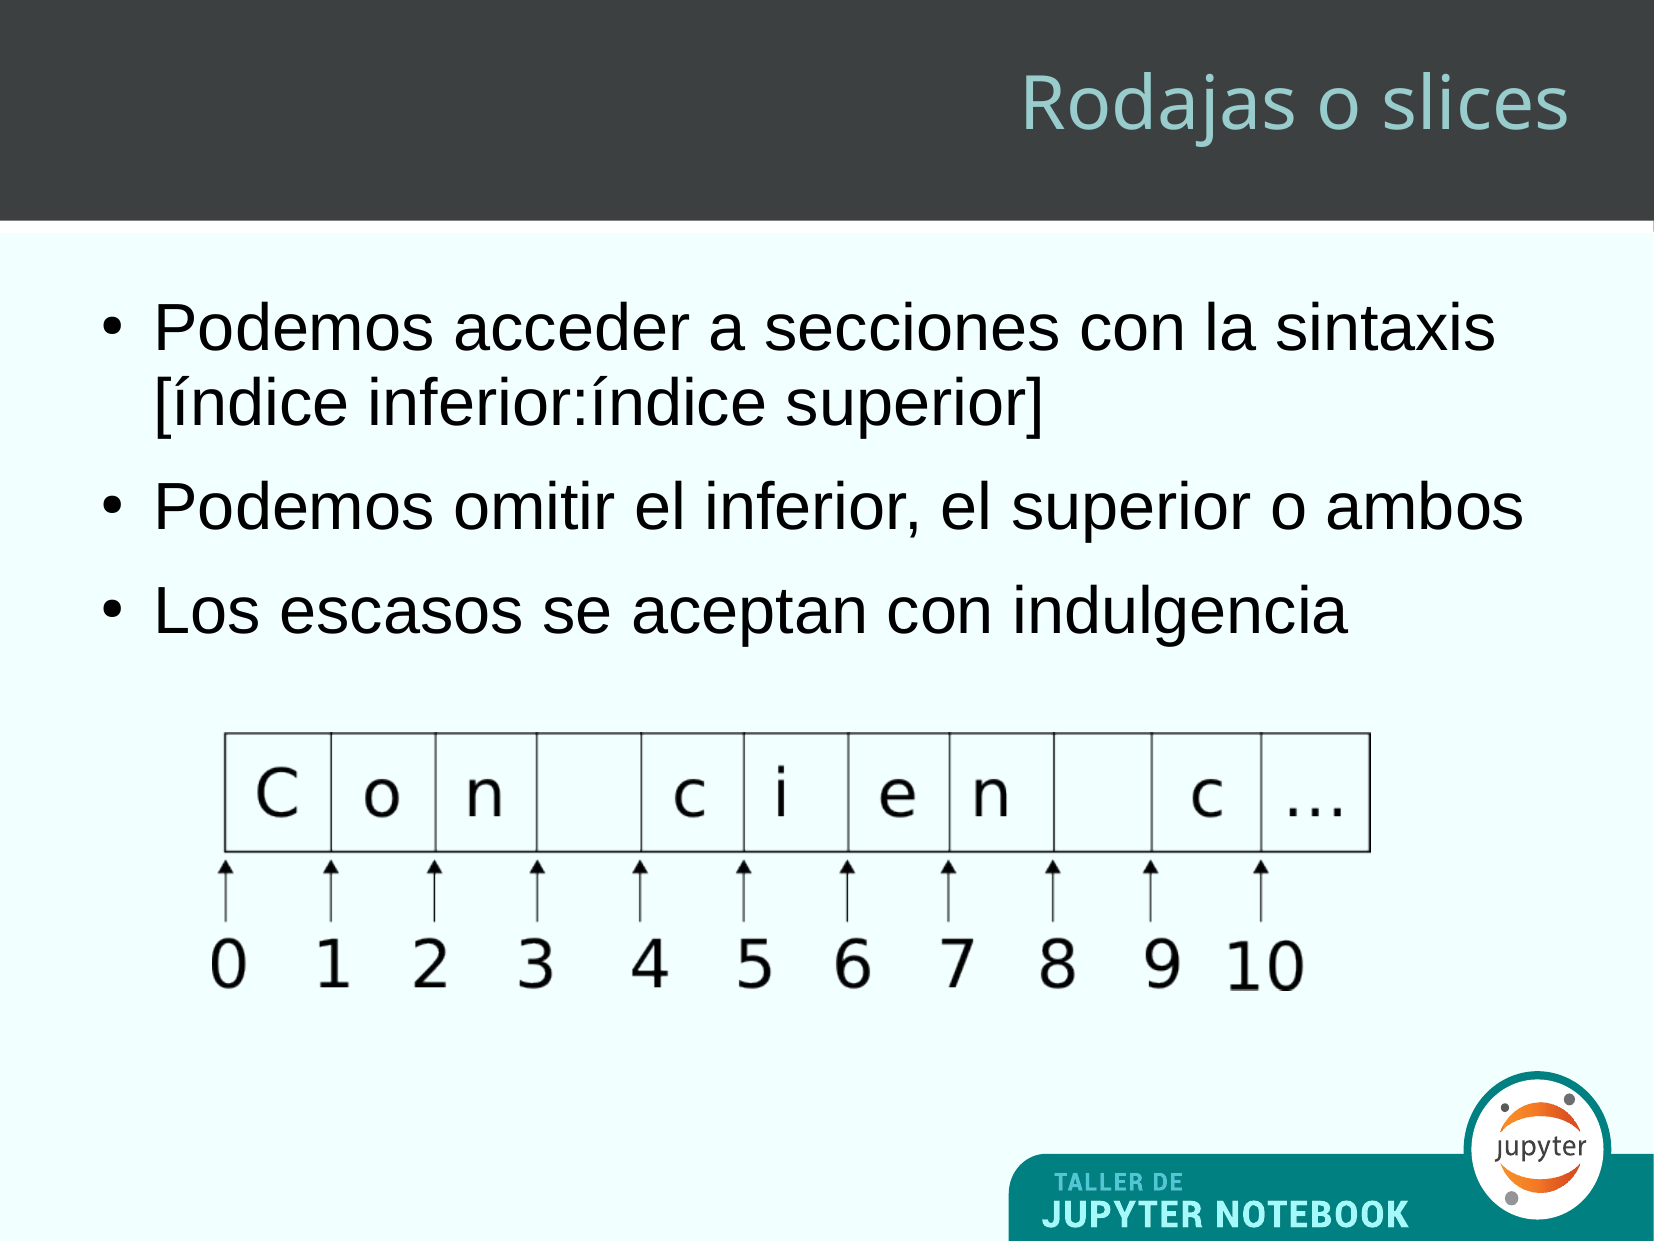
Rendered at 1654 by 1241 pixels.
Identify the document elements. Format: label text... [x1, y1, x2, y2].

picture [212, 732, 1371, 991]
title Rodajas o slices [82, 49, 1571, 257]
list Podemos acceder a secciones con la sintaxis [índice inferior:índice superior] Podemos omitir el inferior, el superior o ambos Los escasos se aceptan con indulgencia [82, 290, 1571, 1010]
